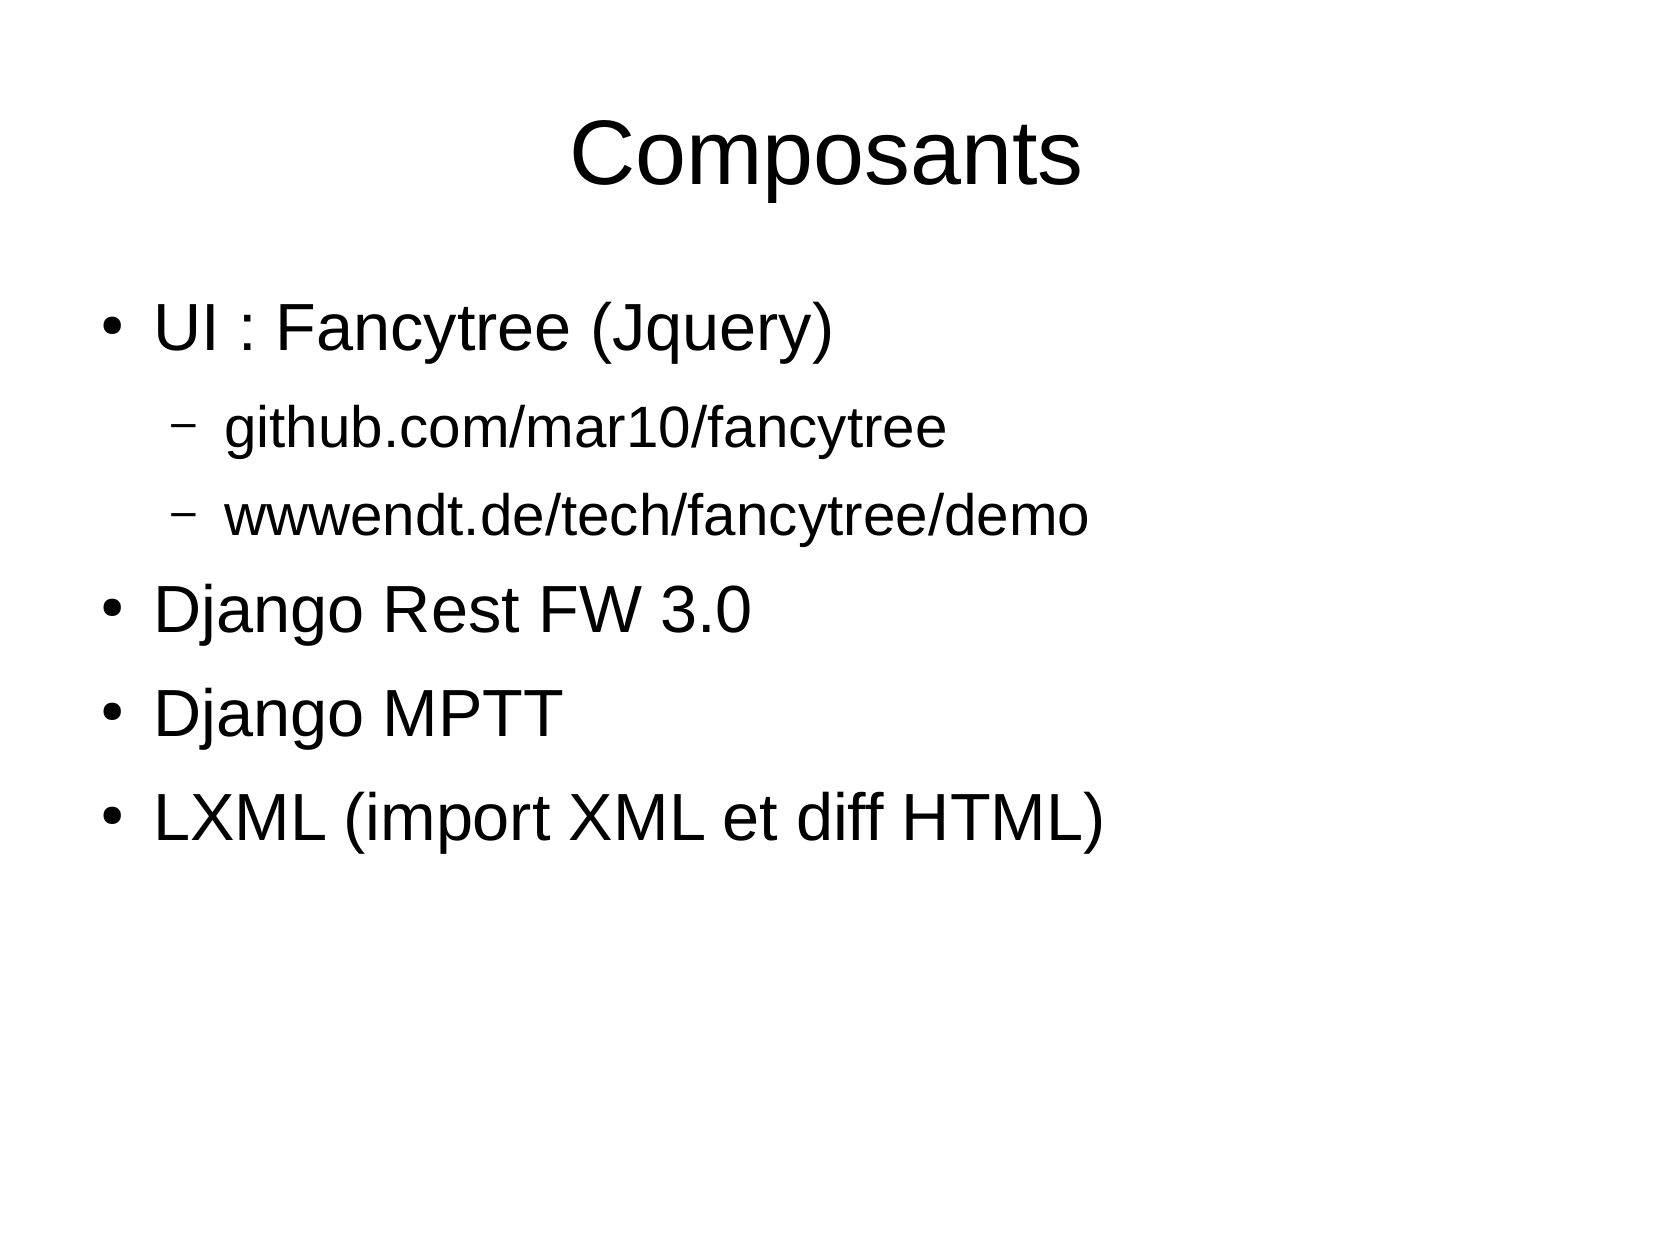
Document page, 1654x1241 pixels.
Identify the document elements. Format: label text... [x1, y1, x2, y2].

list UI : Fancytree (Jquery) github.com/mar10/fancytree wwwendt.de/tech/fancytree/demo Django Rest FW 3.0 Django MPTT LXML (import XML et diff HTML) [82, 290, 1571, 1010]
title Composants [82, 49, 1571, 257]
